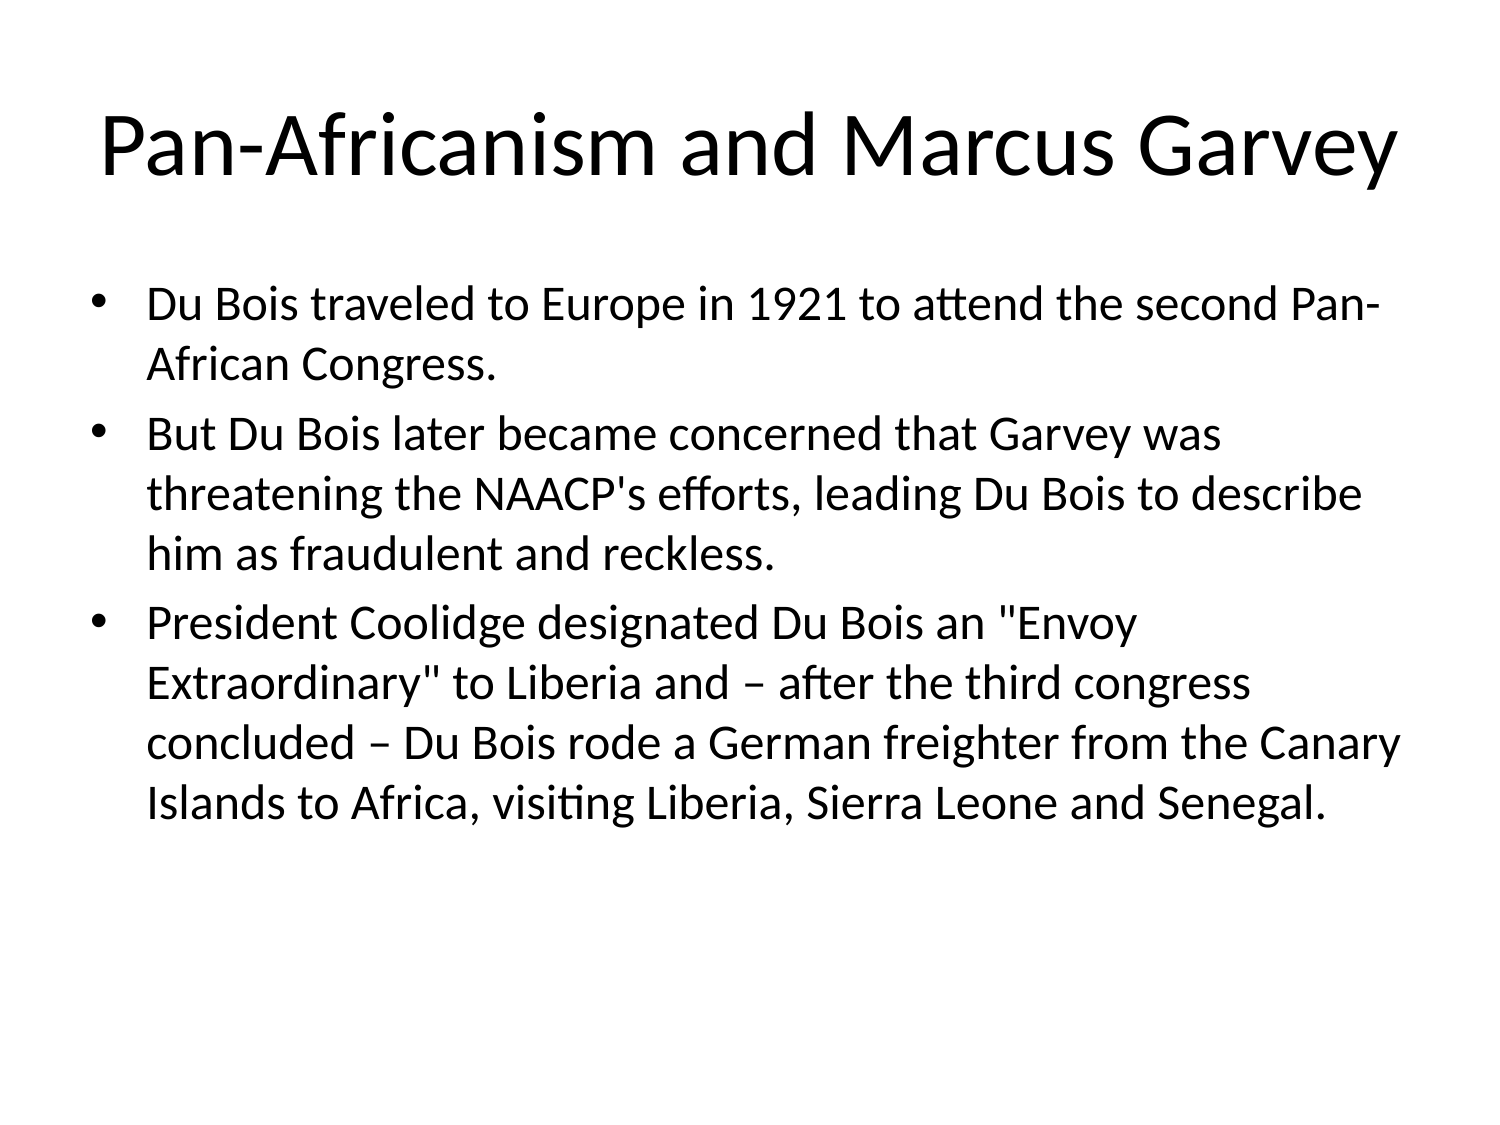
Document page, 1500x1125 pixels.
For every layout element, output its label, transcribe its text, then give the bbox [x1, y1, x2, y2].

title Pan-Africanism and Marcus Garvey [75, 45, 1425, 233]
list Du Bois traveled to Europe in 1921 to attend the second Pan-African Congress. But Du Bois later became concerned that Garvey was threatening the NAACP's efforts, leading Du Bois to describe him as fraudulent and reckless. President Coolidge designated Du Bois an "Envoy Extraordinary" to Liberia and – after the third congress concluded – Du Bois rode a German freighter from the Canary Islands to Africa, visiting Liberia, Sierra Leone and Senegal. [75, 262, 1425, 1005]
